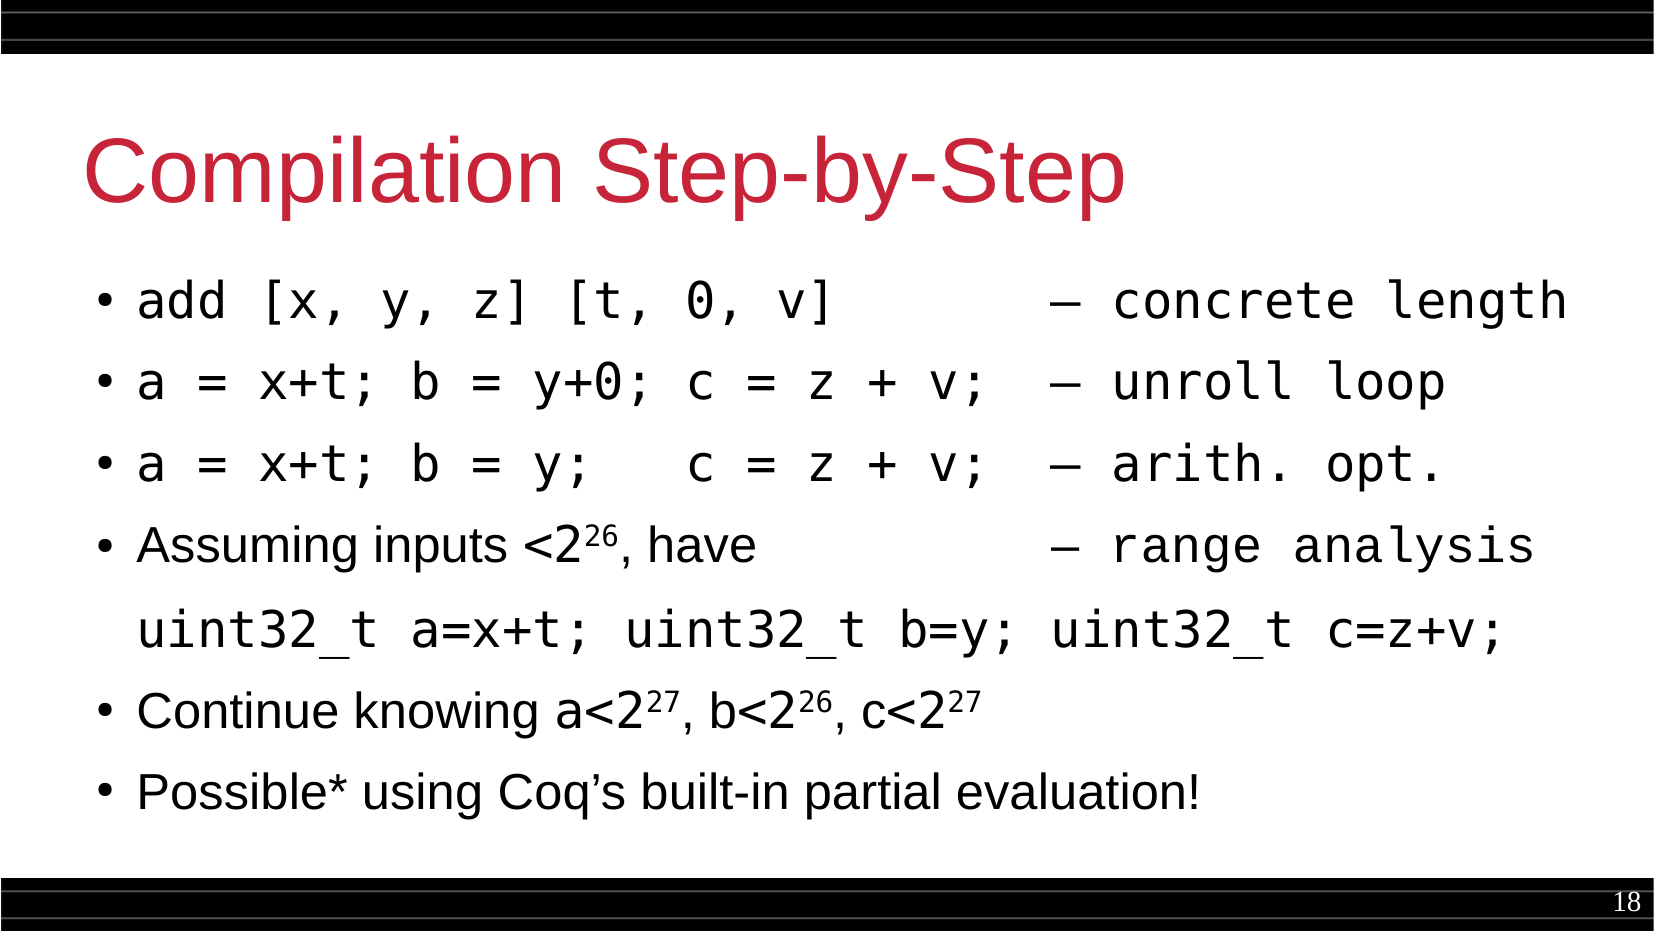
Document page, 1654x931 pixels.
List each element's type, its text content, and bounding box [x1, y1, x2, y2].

list add [x, y, z] [t, 0, v] – concrete length a = x+t; b = y+0; c = z + v; – unroll loop a = x+t; b = y; c = z + v; – arith. opt. Assuming inputs <226, have – range analysis uint32_t a=x+t; uint32_t b=y; uint32_t c=z+v; Continue knowing a<227, b<226, c<227 Possible* using Coq’s built-in partial evaluation! [82, 271, 1571, 856]
picture [1, 878, 1654, 931]
picture [1, 0, 1654, 54]
title Compilation Step-by-Step [82, 92, 1571, 249]
